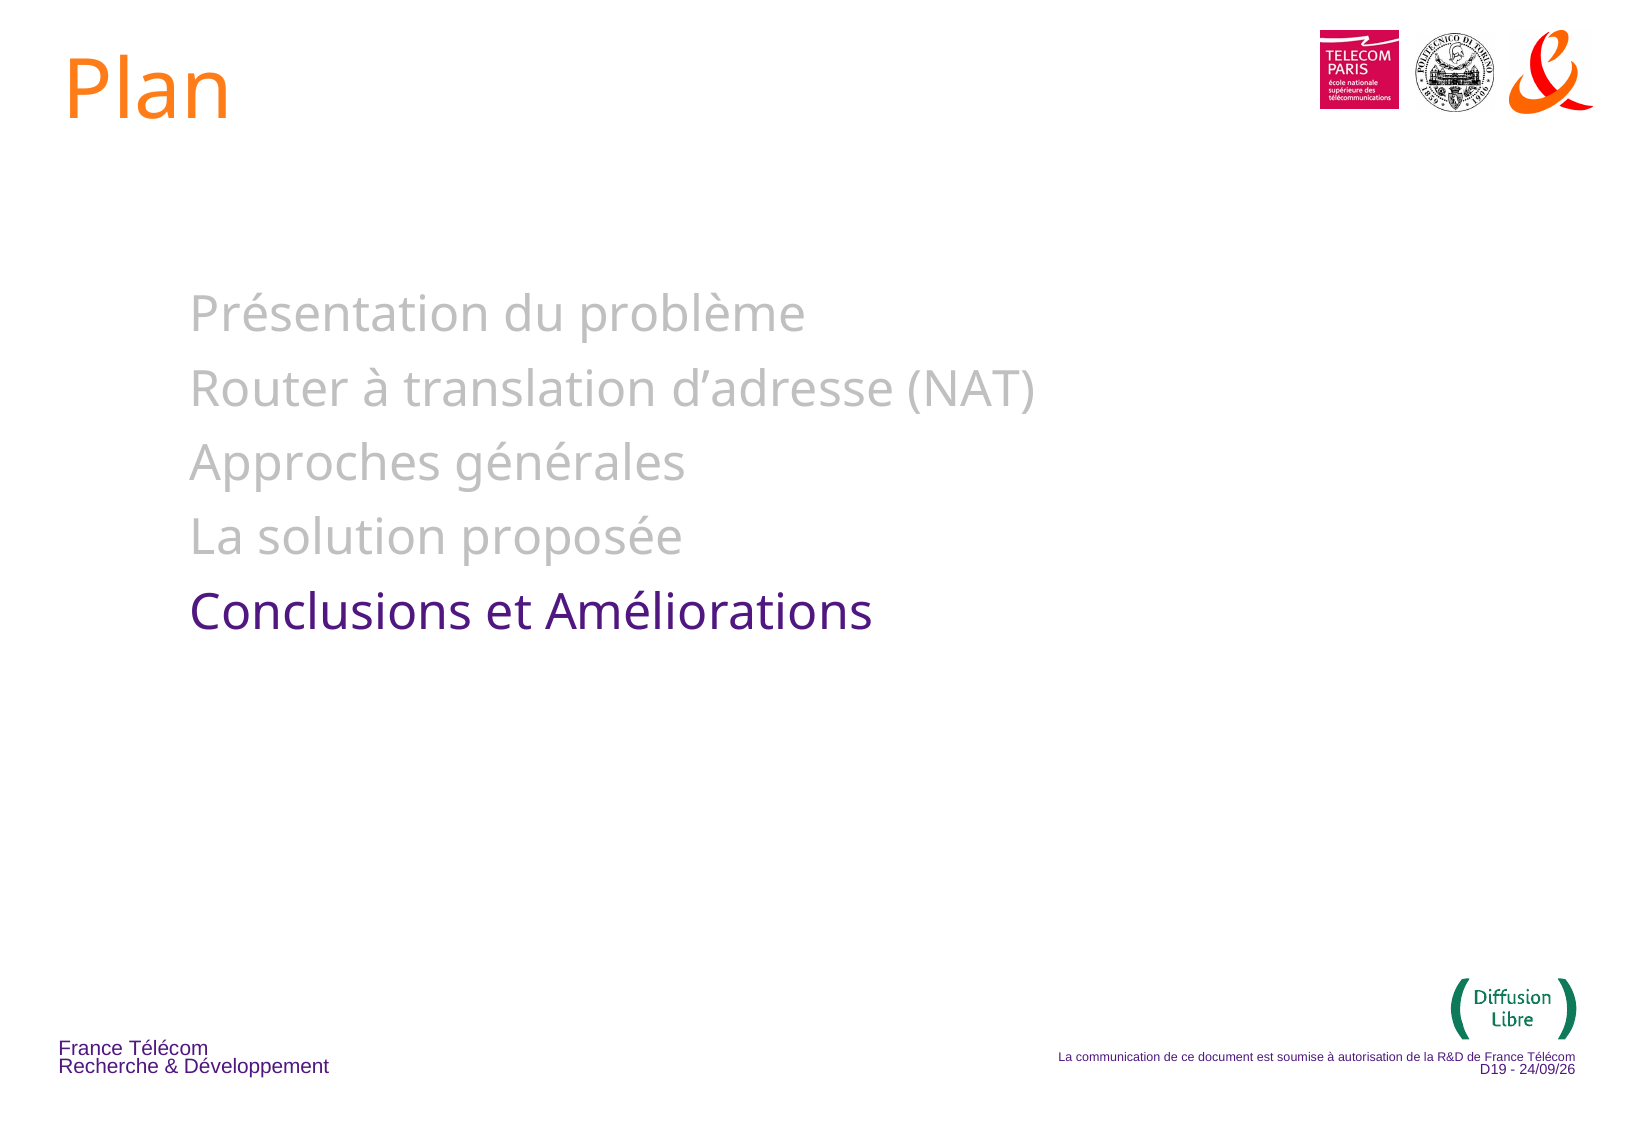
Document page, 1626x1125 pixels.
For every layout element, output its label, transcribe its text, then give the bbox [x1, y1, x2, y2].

picture [1509, 30, 1593, 114]
list Présentation du problème Router à translation d’adresse (NAT) Approches générales La solution proposée Conclusions et Améliorations [138, 269, 1406, 1000]
picture [1415, 33, 1494, 112]
title Plan [48, 37, 1409, 201]
picture [1320, 30, 1399, 109]
